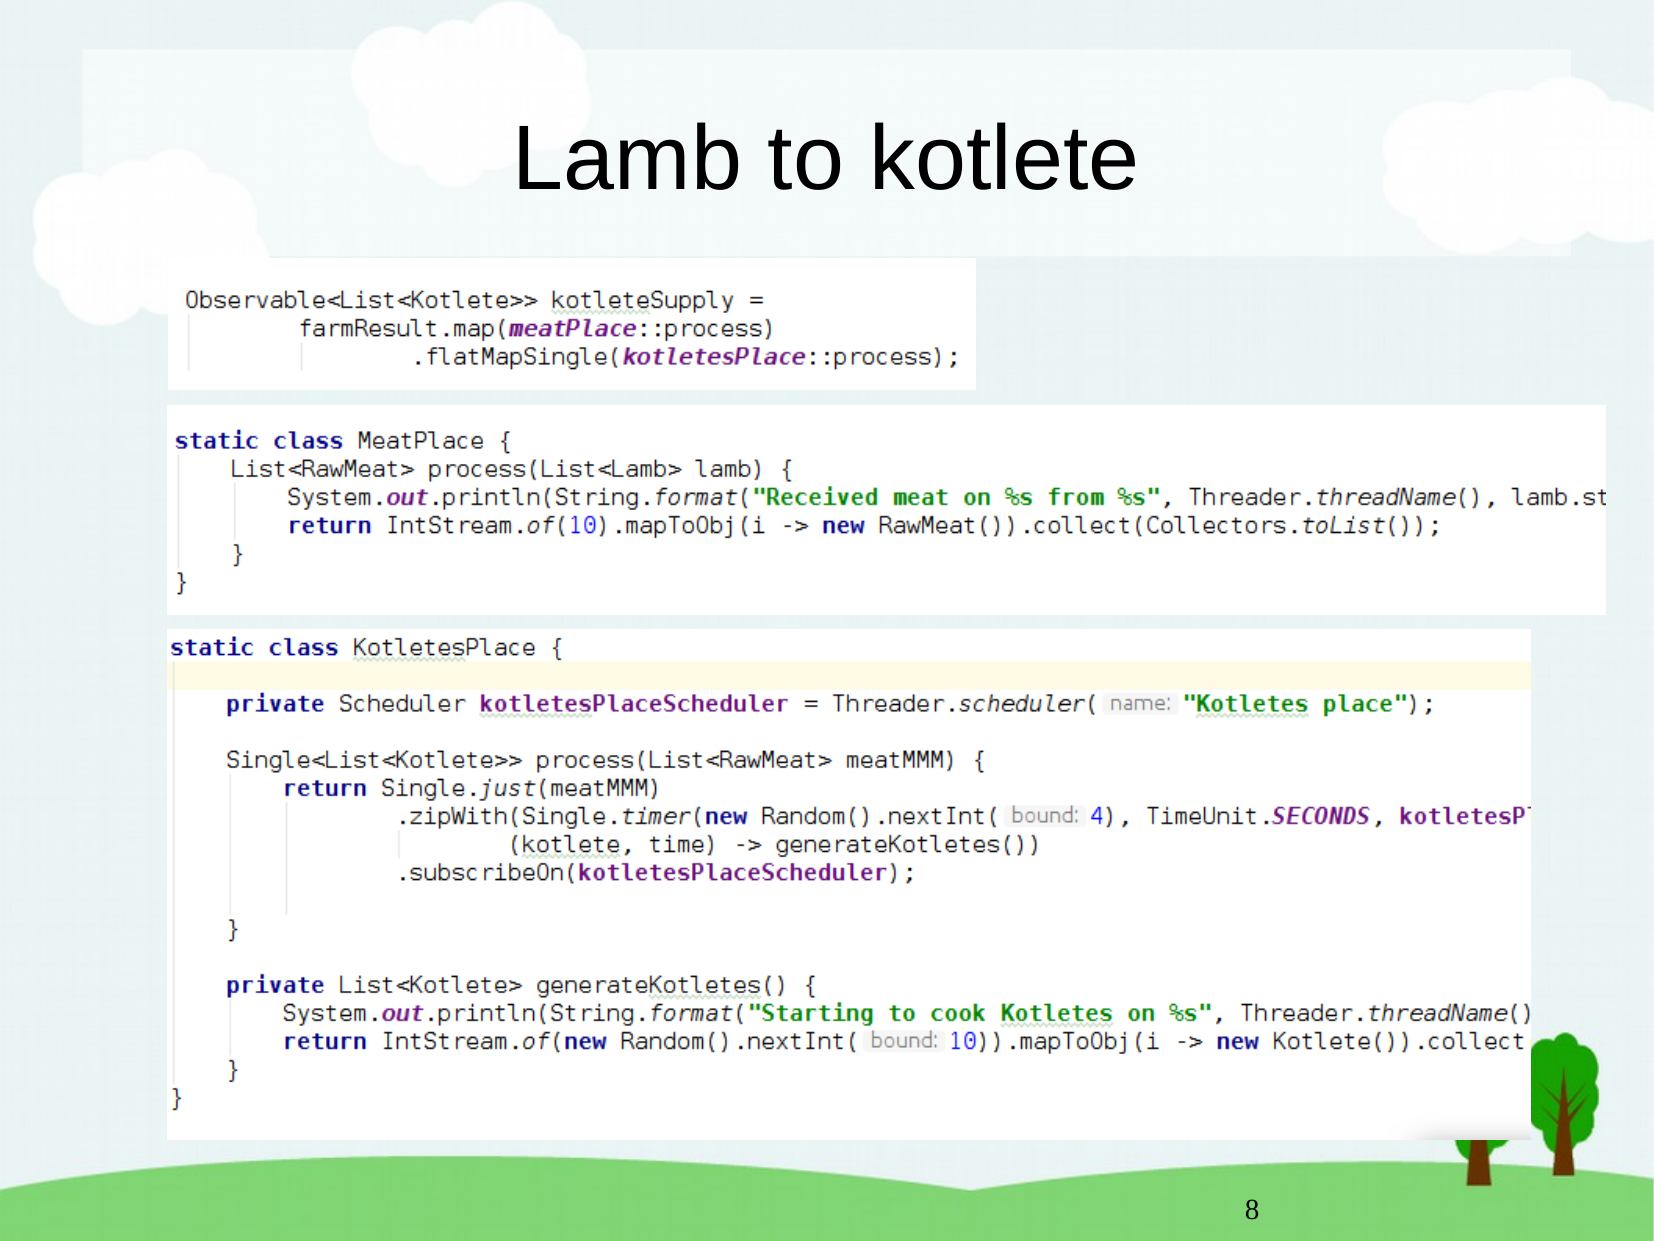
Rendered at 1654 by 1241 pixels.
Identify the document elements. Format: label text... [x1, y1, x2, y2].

picture [168, 258, 976, 391]
title Lamb to kotlete [82, 49, 1571, 257]
text_box [1244, 1190, 1630, 1241]
picture [167, 405, 1606, 616]
picture [167, 629, 1531, 1141]
